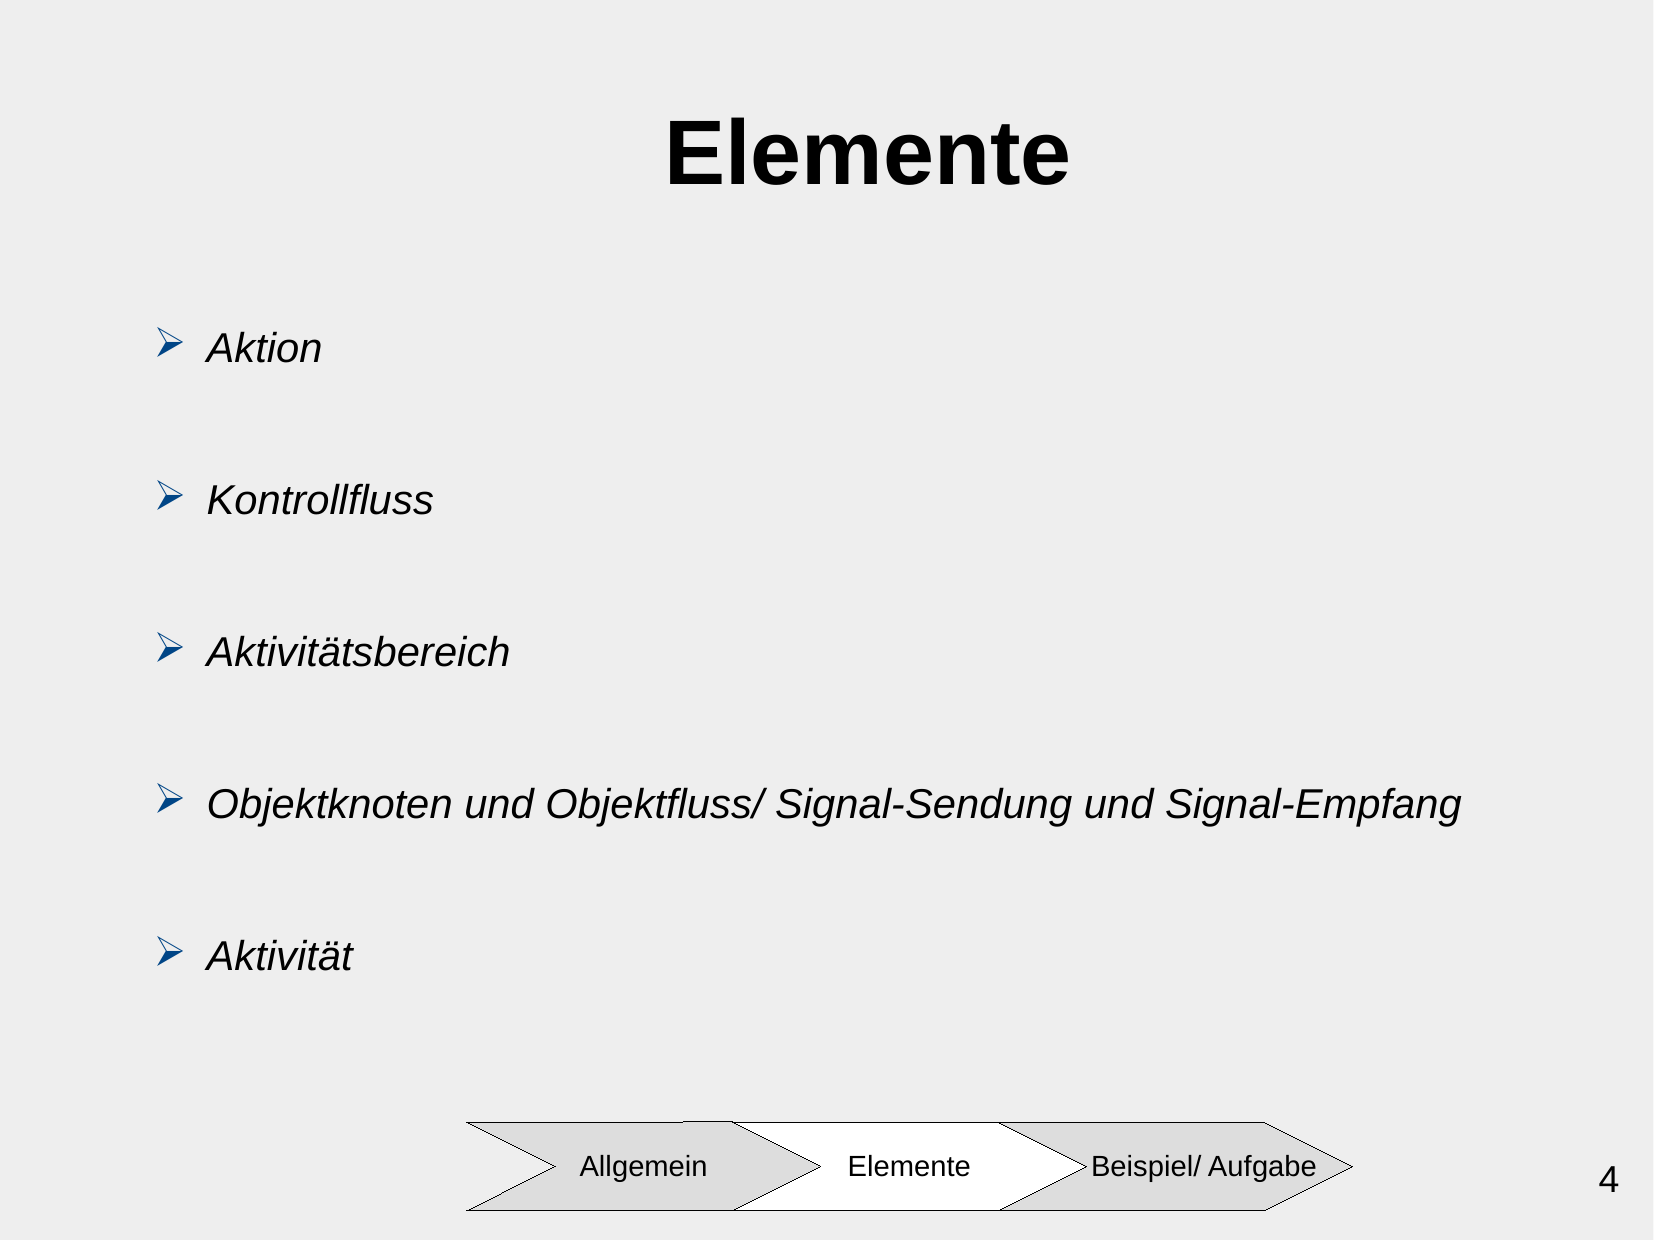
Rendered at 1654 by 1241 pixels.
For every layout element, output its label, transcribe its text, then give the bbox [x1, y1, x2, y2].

text_box Allgemein [466, 1121, 819, 1211]
text_box <Nummer> [1584, 1151, 1654, 1209]
list Aktion Kontrollfluss Aktivitätsbereich Objektknoten und Objektfluss/ Signal-Sendung und Signal-Empfang Aktivität [135, 324, 1625, 1093]
text_box Elemente [732, 1122, 1085, 1211]
text_box Beispiel/ Aufgabe [998, 1122, 1353, 1211]
title Elemente [124, 49, 1613, 257]
